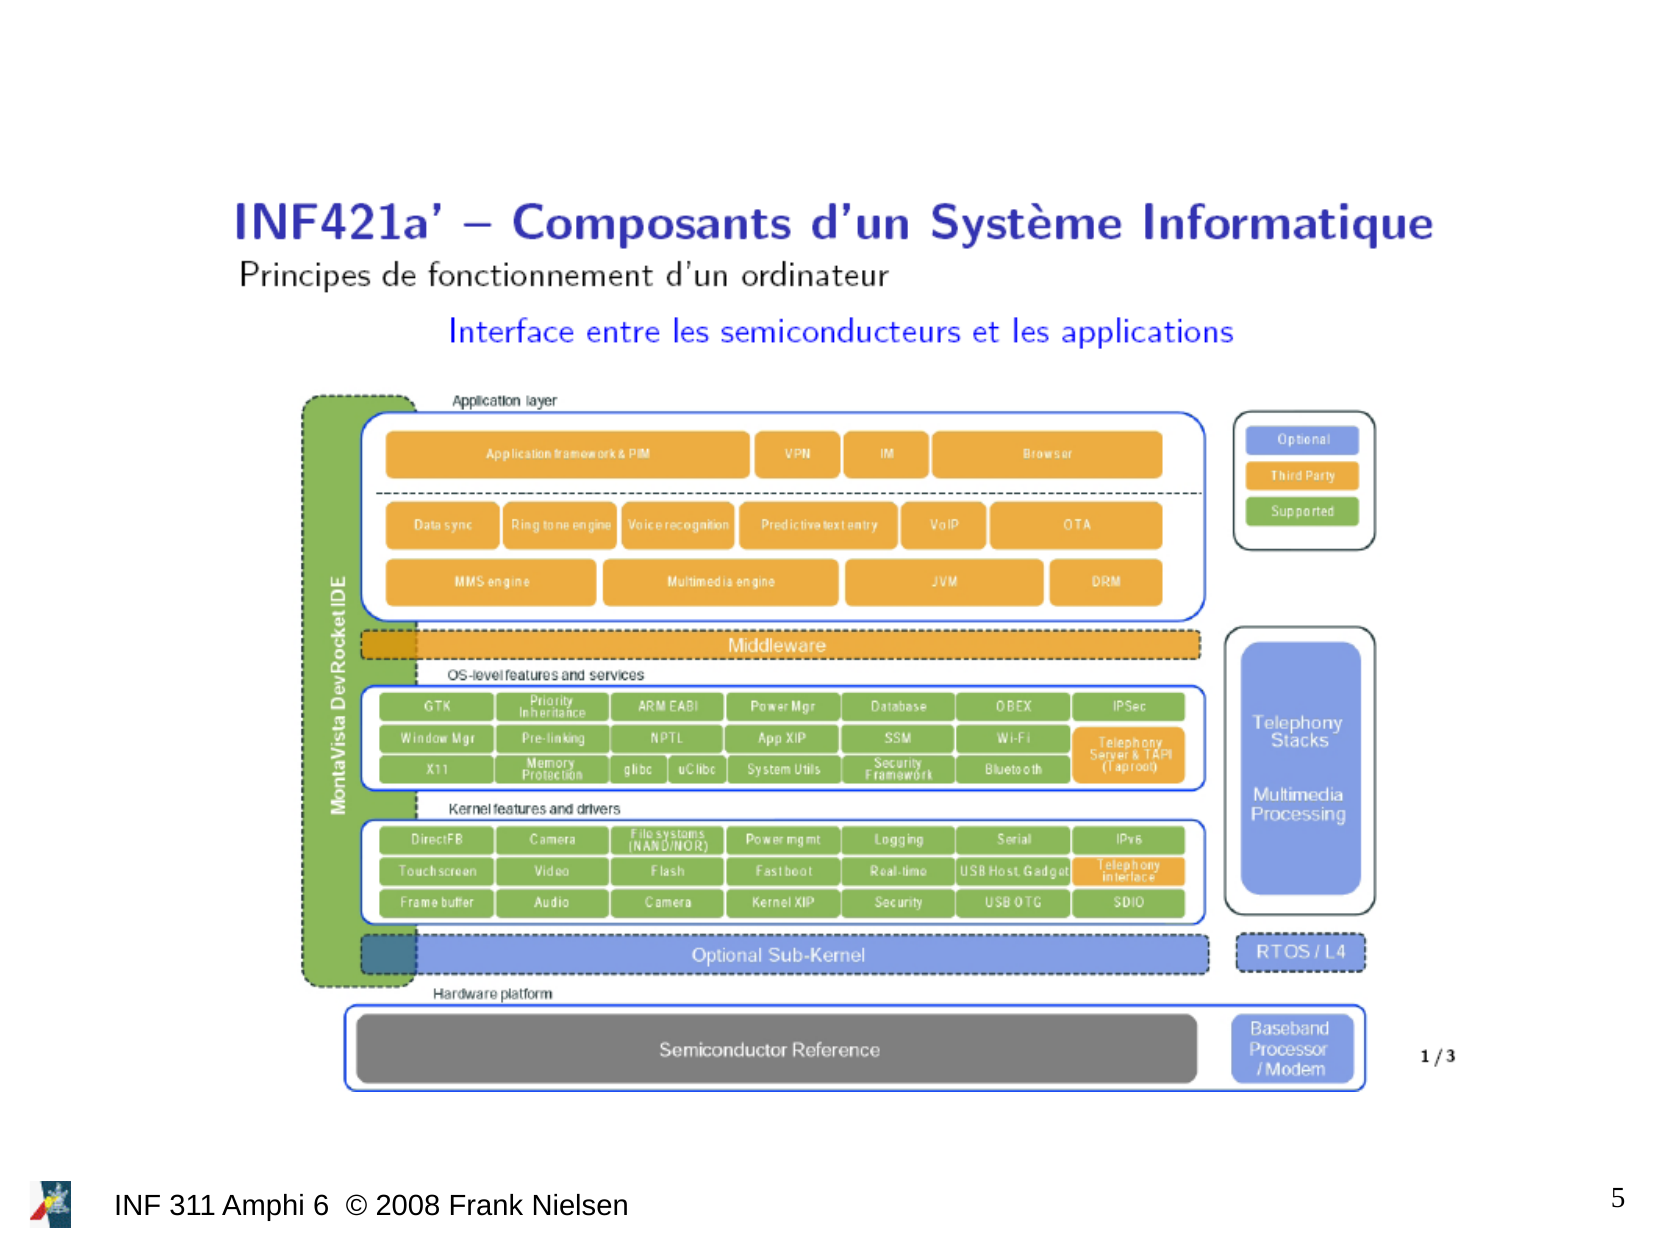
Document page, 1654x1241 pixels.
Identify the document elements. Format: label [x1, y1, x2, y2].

picture [203, 169, 1477, 1092]
picture [29, 1181, 71, 1228]
